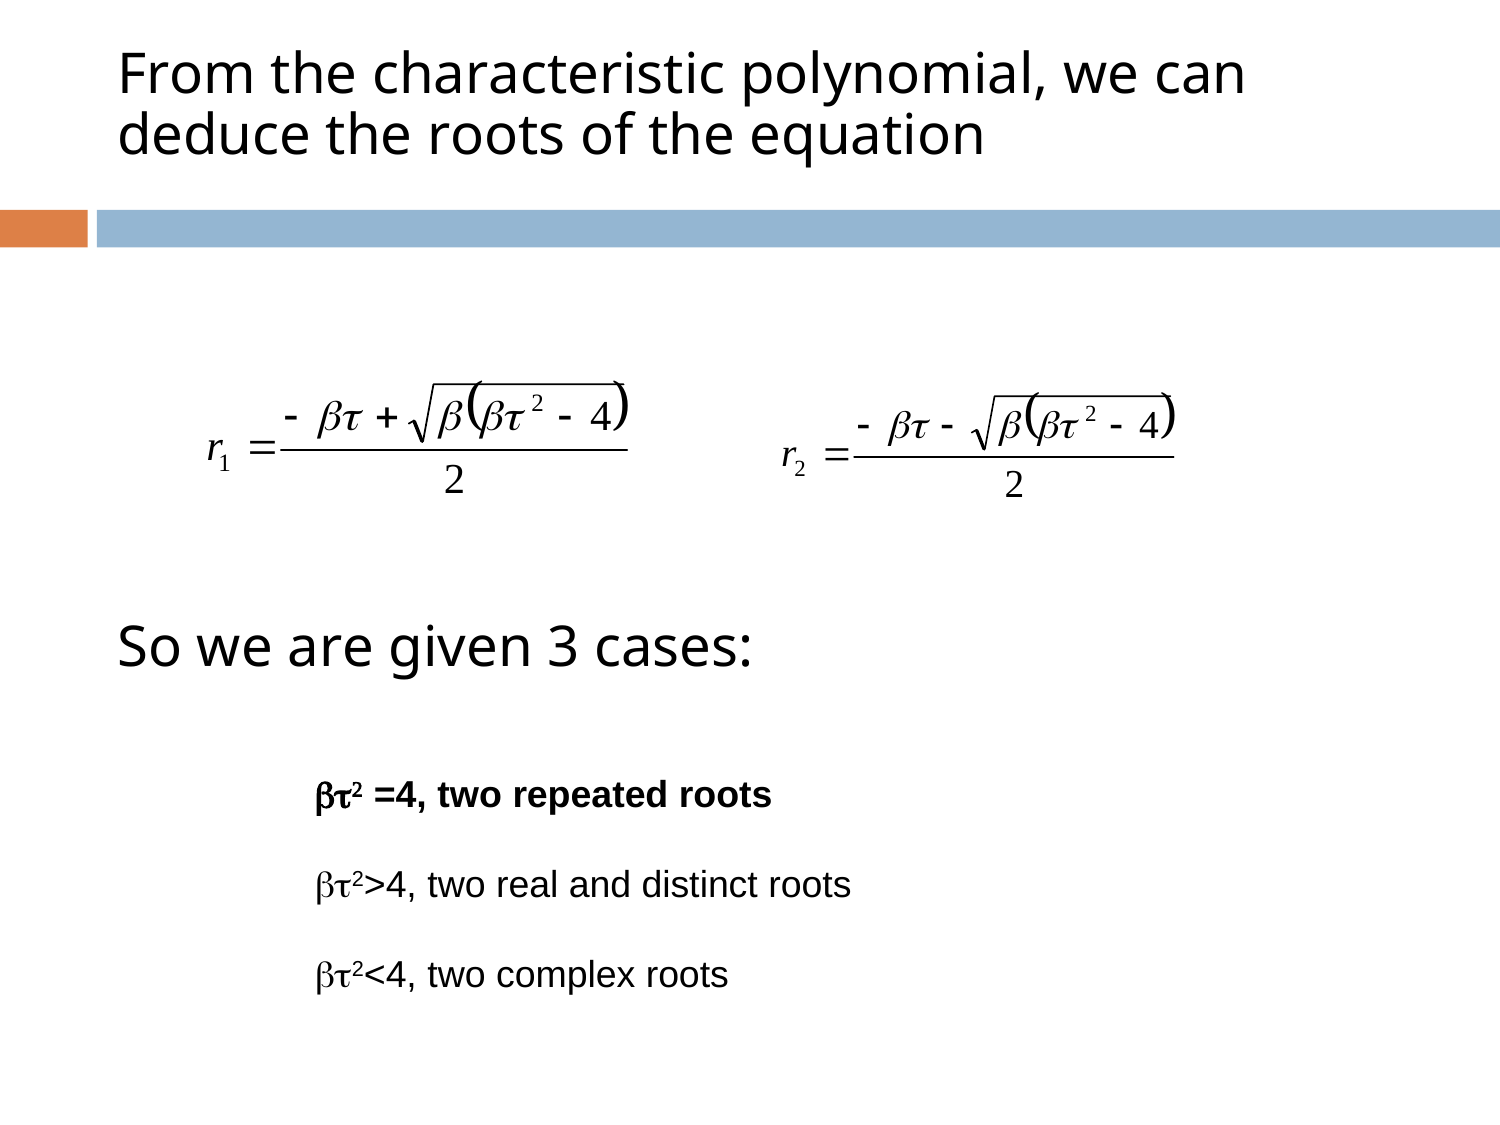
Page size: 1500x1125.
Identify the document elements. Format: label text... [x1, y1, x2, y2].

list From the characteristic polynomial, we can deduce the roots of the equation So we are given 3 cases: [50, 37, 1401, 726]
chart [774, 387, 1183, 507]
text_box =4, two repeated roots 2>4, two real and distinct roots 2<4, two complex roots [300, 762, 1195, 1093]
chart [200, 375, 638, 504]
